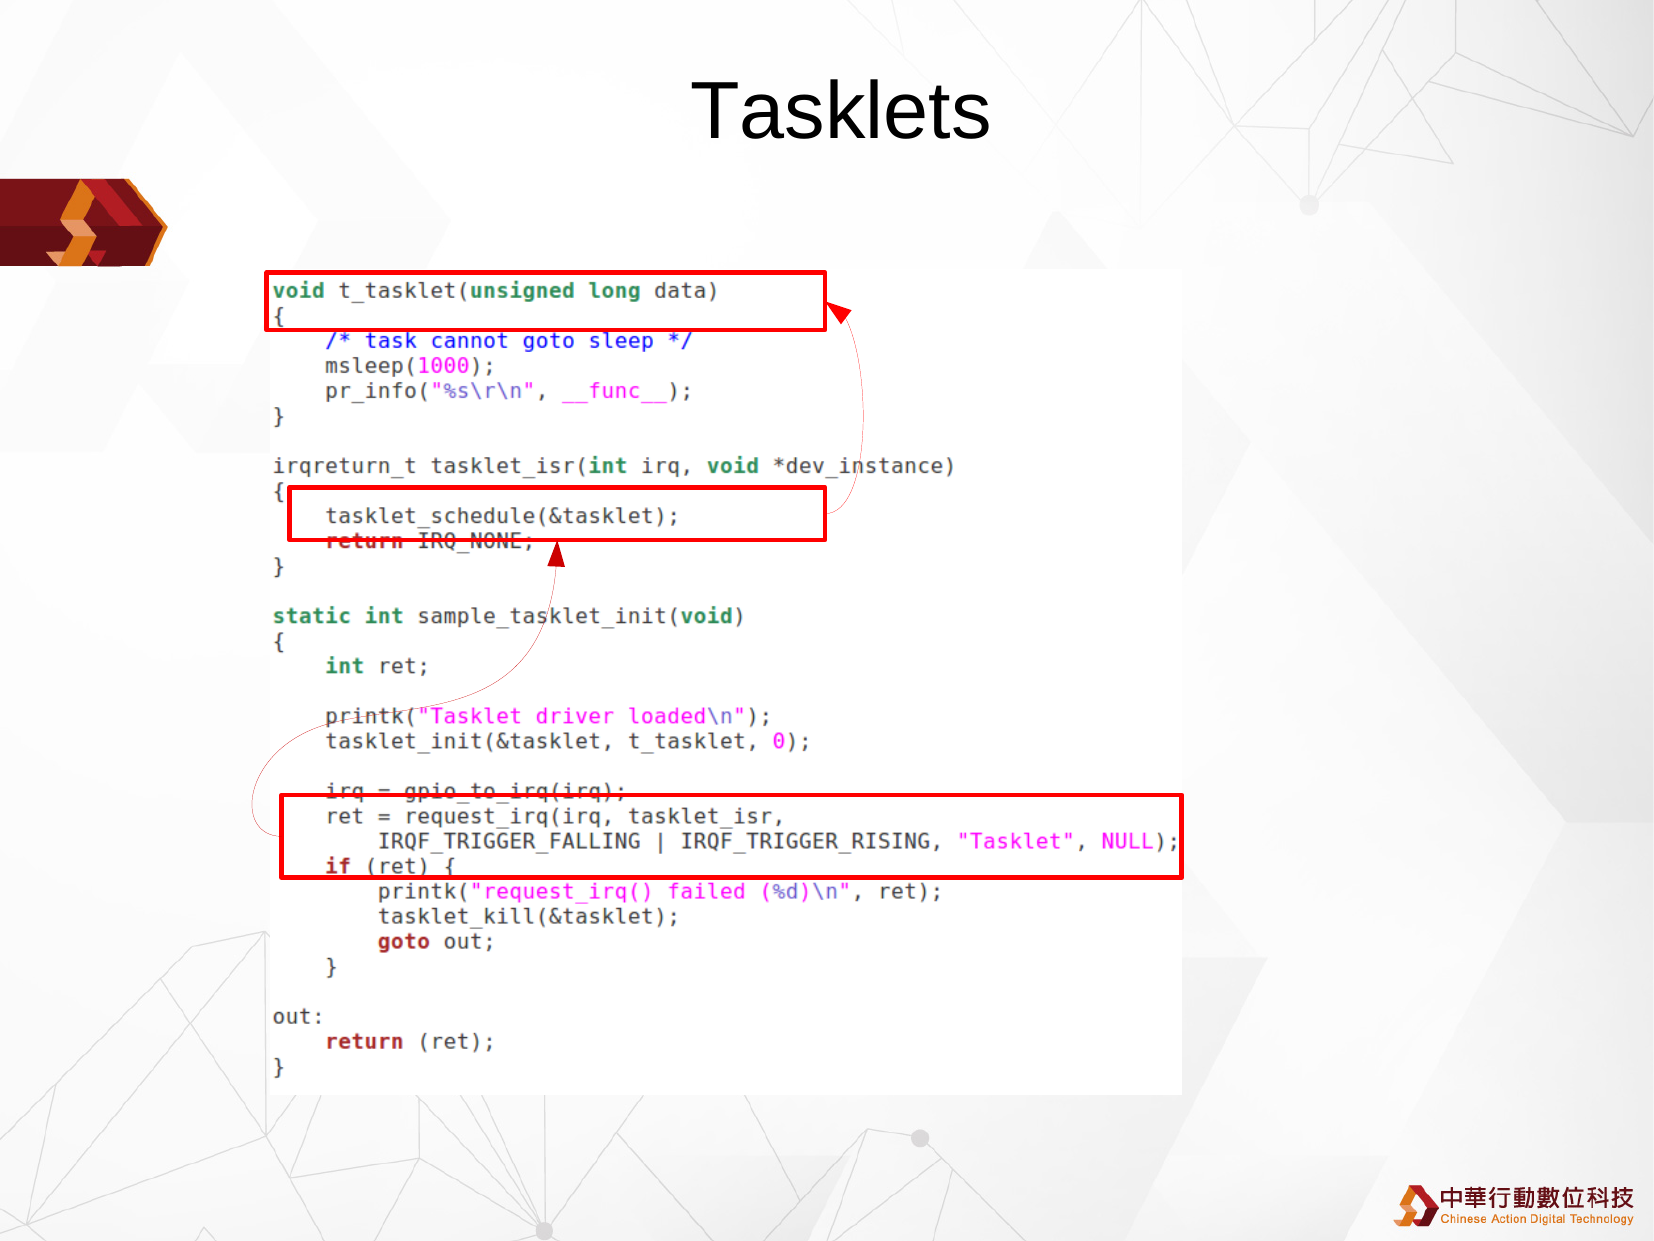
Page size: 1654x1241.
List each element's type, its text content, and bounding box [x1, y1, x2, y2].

picture [0, 0, 1654, 1241]
title Tasklets [82, 50, 1571, 257]
